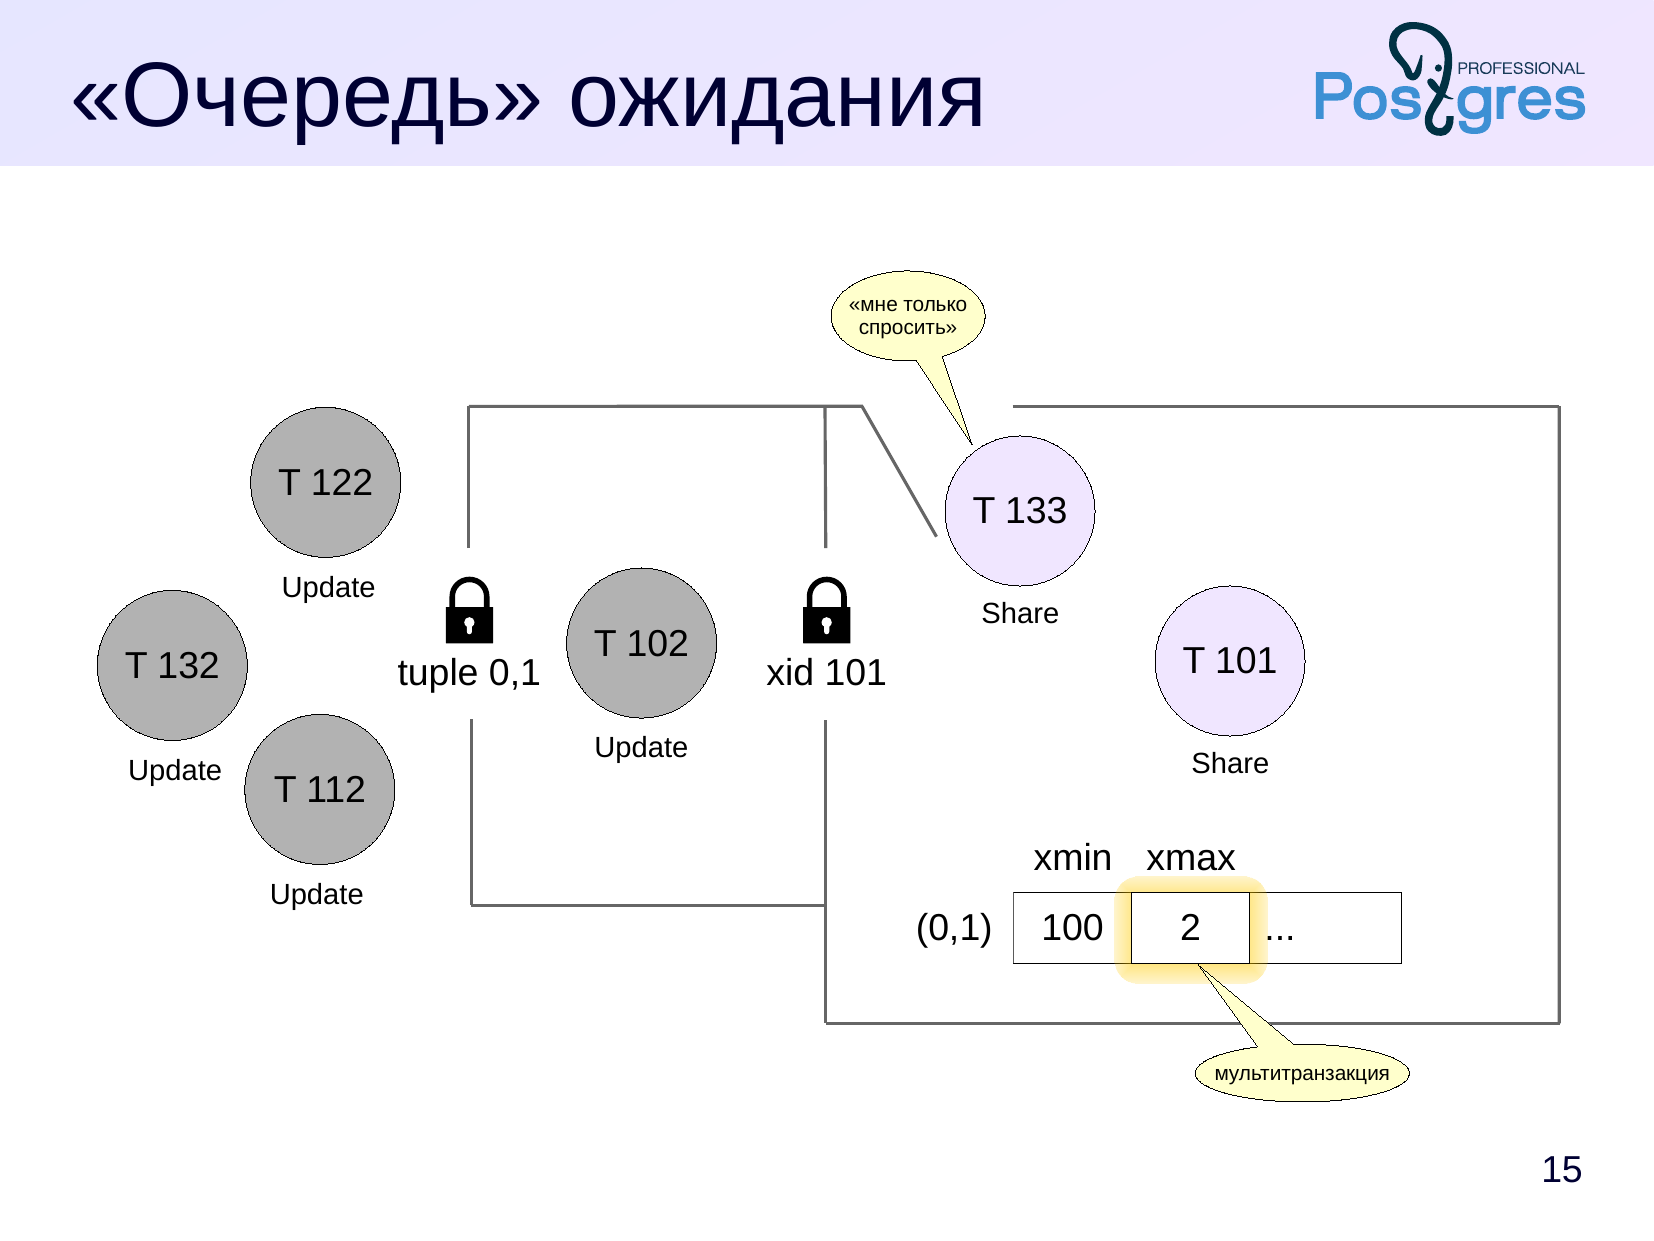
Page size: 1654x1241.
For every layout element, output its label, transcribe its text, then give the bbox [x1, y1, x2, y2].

text_box ... [1266, 892, 1402, 964]
text_box Update [579, 723, 704, 772]
text_box [821, 617, 832, 635]
text_box Update [113, 746, 238, 795]
text_box Update [255, 870, 379, 919]
text_box tuple 0,1 [401, 637, 537, 708]
text_box T 101 [1155, 585, 1306, 737]
text_box xid 101 [741, 637, 913, 708]
text_box «мне только спросить» [831, 270, 986, 445]
text_box Update [266, 563, 391, 612]
text_box T 132 [97, 590, 248, 741]
text_box T 112 [244, 714, 395, 865]
text_box xmin [1013, 821, 1132, 892]
text_box T 102 [566, 567, 717, 719]
title «Очередь» ожидания [70, 43, 1241, 147]
text_box мультитранзакция [1195, 964, 1410, 1102]
text_box 100 [1014, 892, 1115, 964]
text_box T 133 [945, 435, 1096, 587]
text_box T 122 [250, 407, 401, 558]
text_box (0,1) [895, 892, 1014, 964]
text_box xmax [1132, 821, 1251, 877]
text_box [464, 617, 475, 635]
picture [445, 576, 494, 637]
text_box 2 [1131, 892, 1250, 964]
picture [803, 576, 851, 644]
text_box Share [966, 589, 1075, 638]
text_box Share [1176, 739, 1285, 788]
text_box [1114, 876, 1268, 984]
